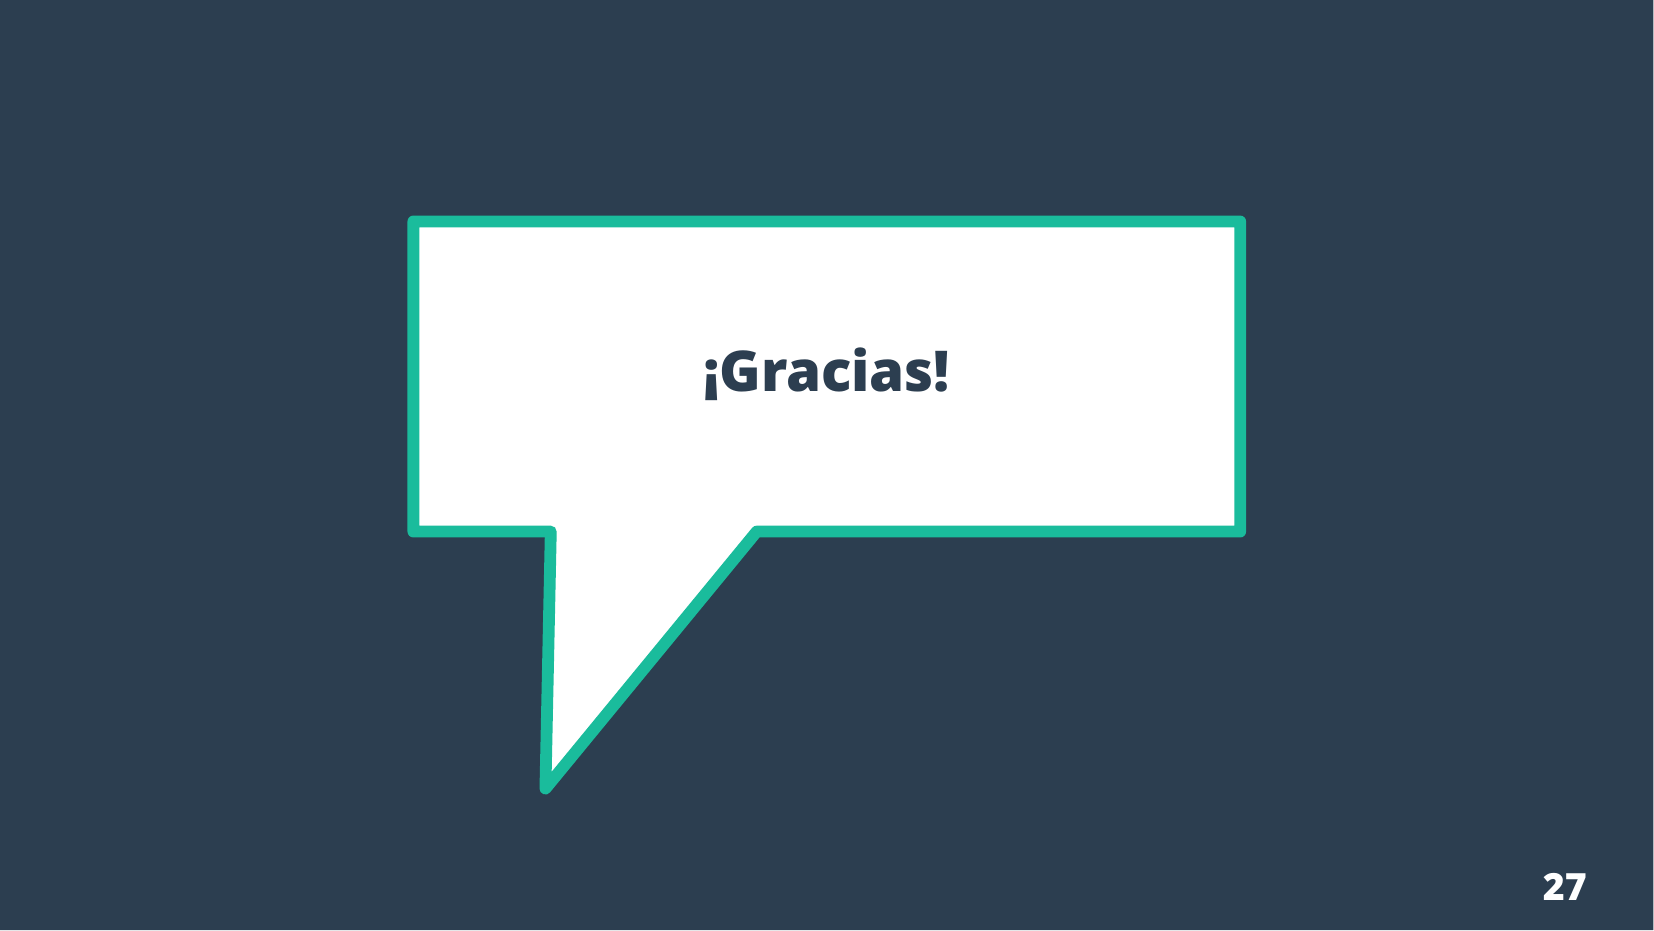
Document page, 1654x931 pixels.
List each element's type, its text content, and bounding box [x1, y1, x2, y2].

title ¡Gracias! [442, 236, 1211, 502]
